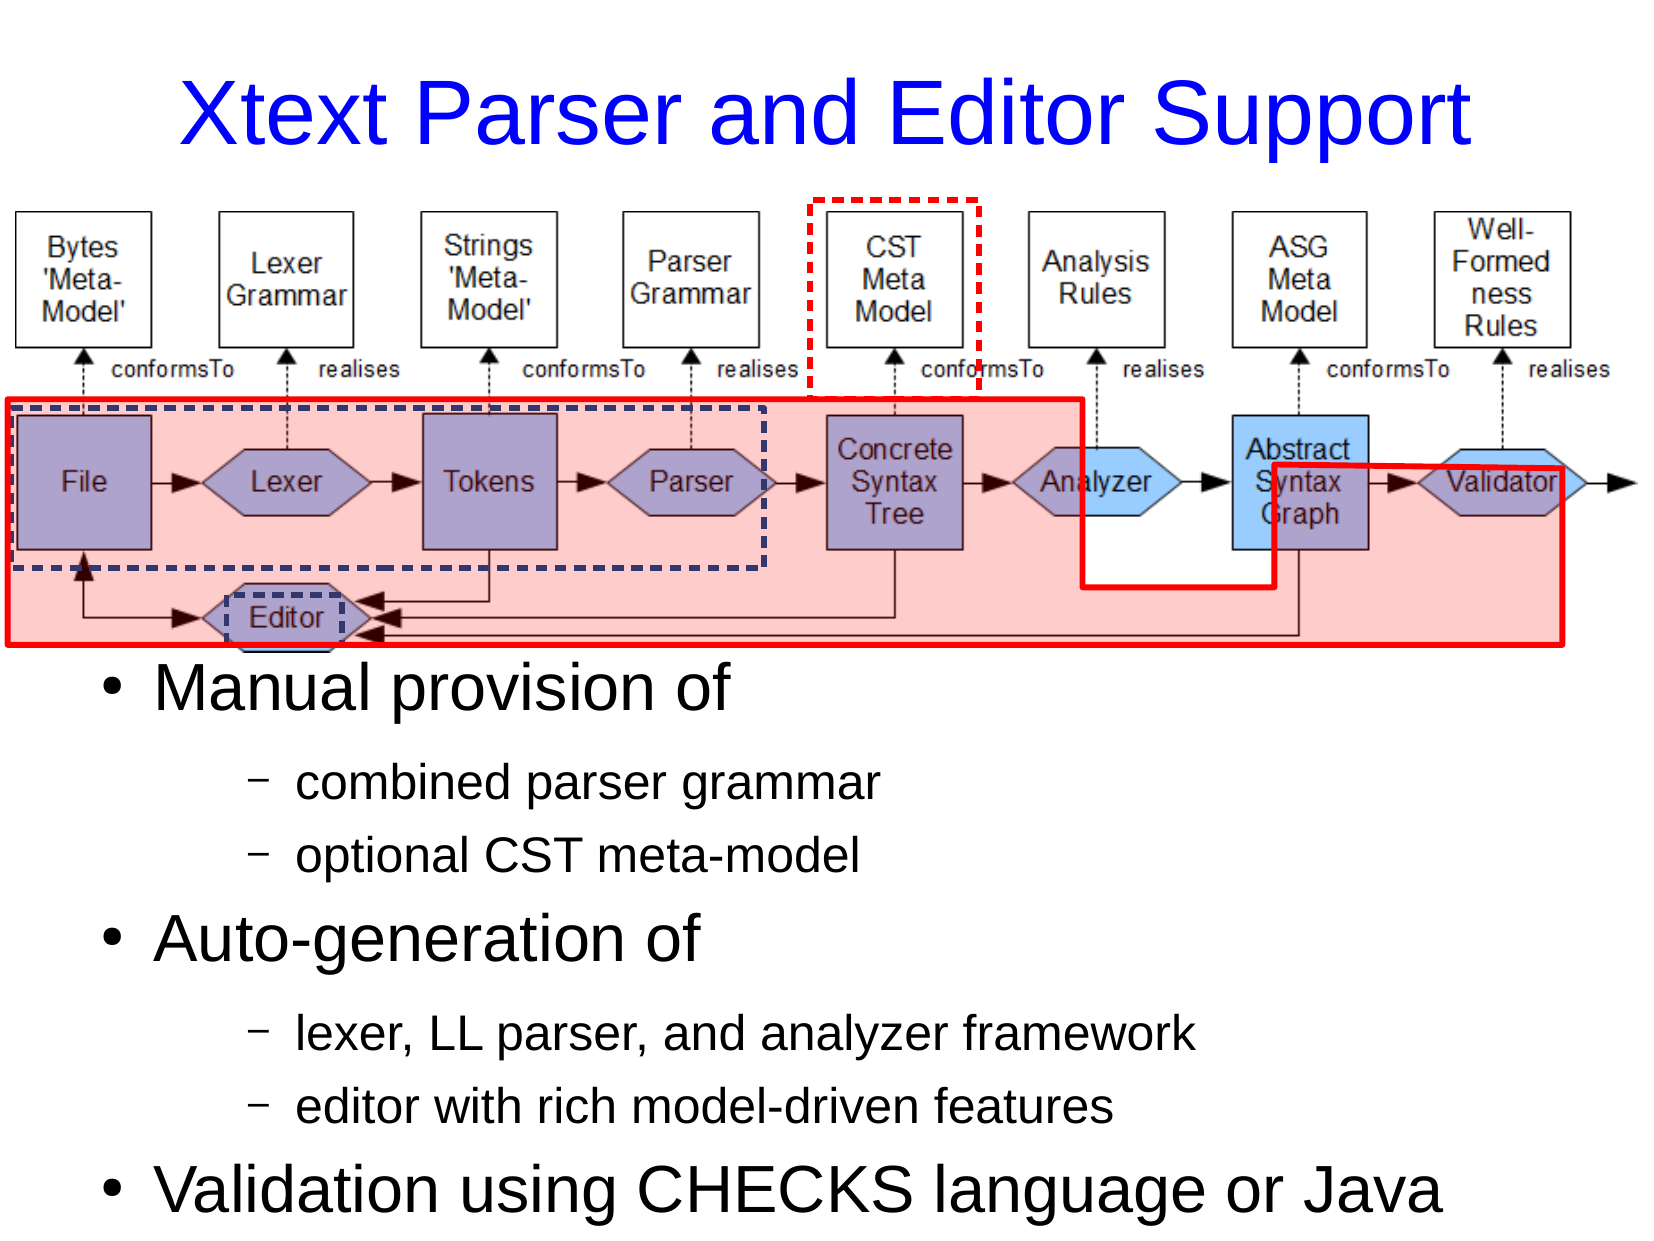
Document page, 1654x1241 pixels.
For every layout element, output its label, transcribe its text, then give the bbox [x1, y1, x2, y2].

picture [15, 211, 1638, 653]
picture [15, 211, 809, 399]
title Xtext Parser and Editor Support [82, 56, 1571, 169]
list Manual provision of combined parser grammar optional CST meta-model Auto-generation of lexer, LL parser, and analyzer framework editor with rich model-driven features Validation using CHECKS language or Java [82, 649, 1571, 1227]
text_box [7, 199, 1563, 645]
